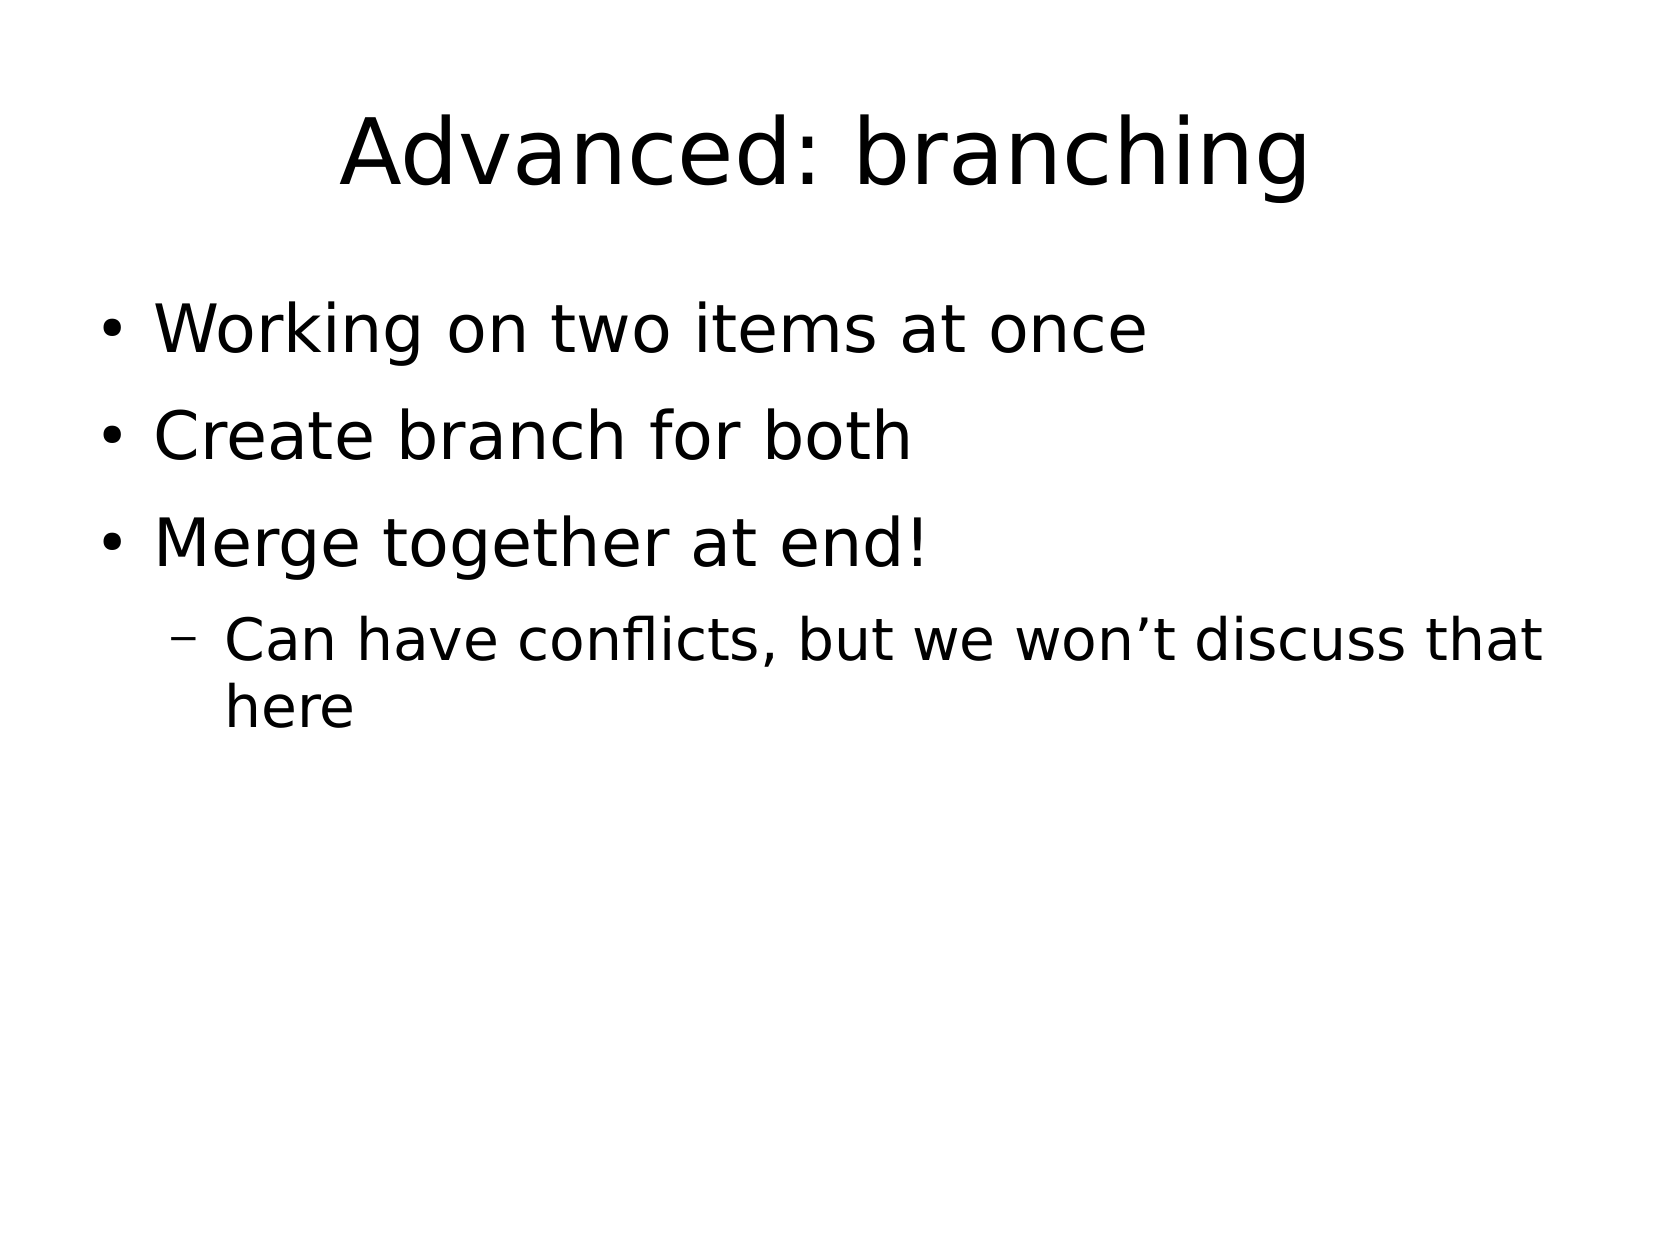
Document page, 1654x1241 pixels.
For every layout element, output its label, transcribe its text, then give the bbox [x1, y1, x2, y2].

title Advanced: branching [82, 49, 1571, 257]
list Working on two items at once Create branch for both Merge together at end! Can have conflicts, but we won’t discuss that here [82, 290, 1571, 1010]
